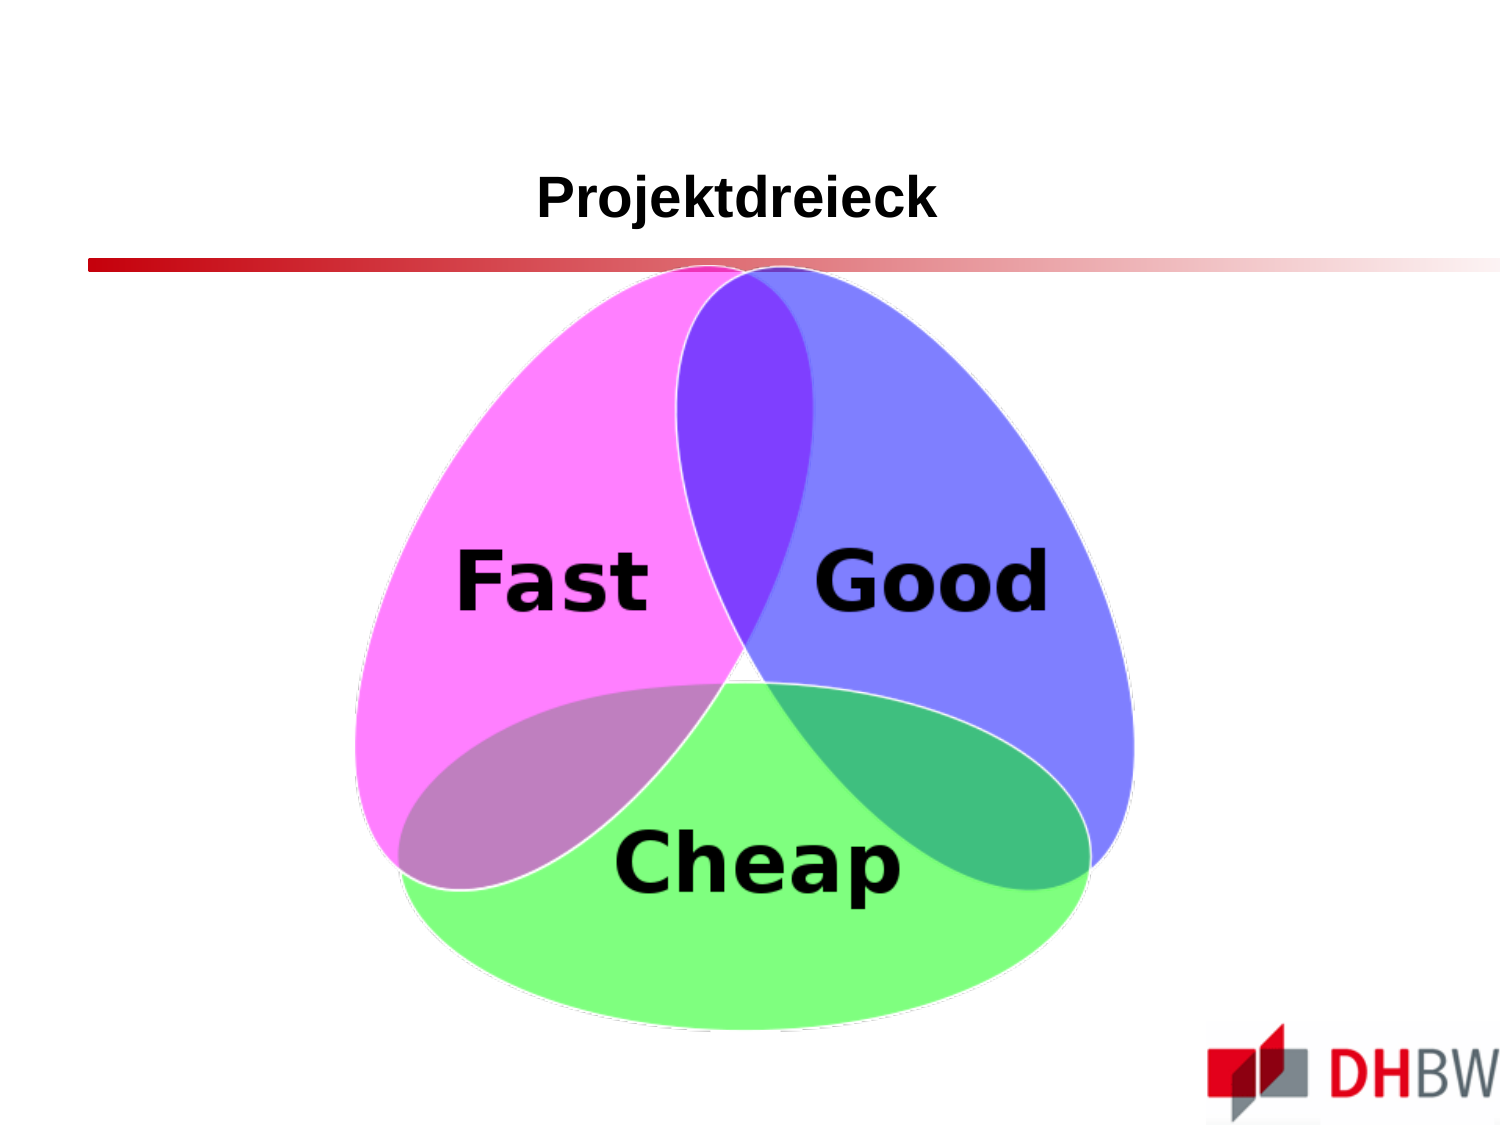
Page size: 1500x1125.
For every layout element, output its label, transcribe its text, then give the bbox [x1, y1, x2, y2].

title Projektdreieck [99, 99, 1375, 288]
picture [354, 265, 1136, 1033]
picture [1206, 1021, 1500, 1125]
